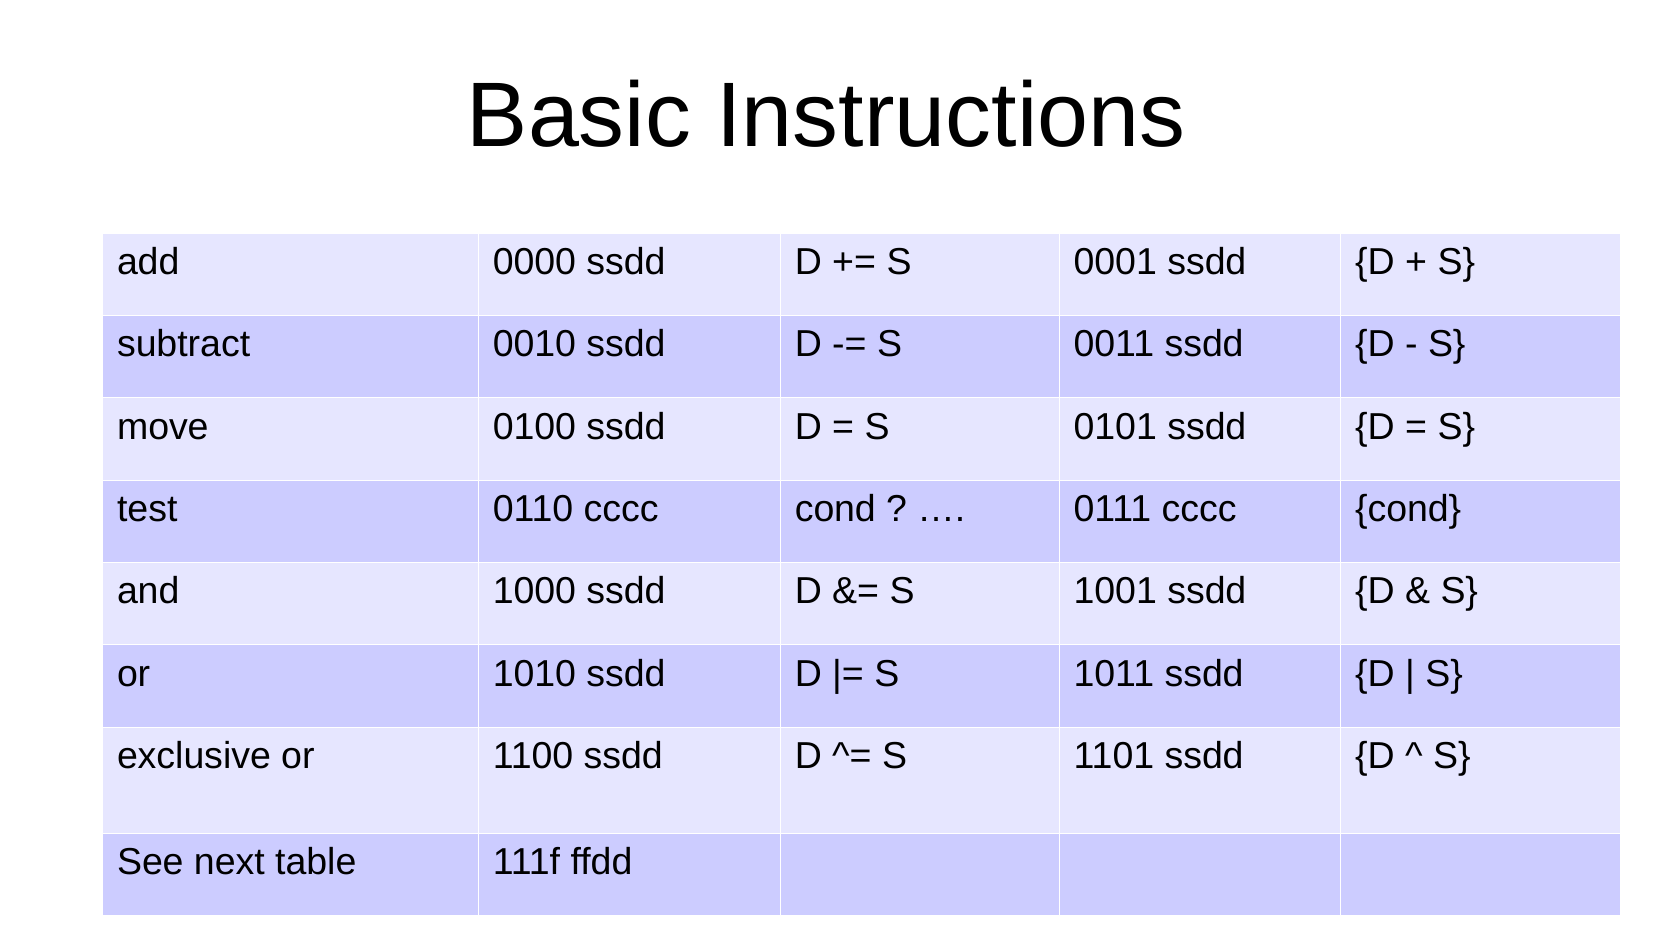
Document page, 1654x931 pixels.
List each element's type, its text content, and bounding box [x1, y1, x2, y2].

table_cell 1000 ssdd [479, 563, 780, 644]
table_cell 1010 ssdd [479, 645, 780, 727]
table_cell 0110 cccc [479, 481, 780, 562]
table_header D += S [781, 234, 1059, 315]
table_cell test [103, 481, 478, 562]
table_cell D &= S [781, 563, 1059, 644]
table_cell exclusive or [103, 728, 478, 833]
table_cell or [103, 645, 478, 727]
table_cell 1011 ssdd [1060, 645, 1340, 727]
table_cell {D = S} [1341, 398, 1620, 480]
table_cell {D ^ S} [1341, 728, 1620, 833]
table_cell and [103, 563, 478, 644]
table_cell {D - S} [1341, 316, 1620, 397]
table_cell 111f ffdd [479, 834, 780, 915]
table_cell [1341, 834, 1620, 915]
table_cell 0011 ssdd [1060, 316, 1340, 397]
table_cell 0010 ssdd [479, 316, 780, 397]
table_cell See next table [103, 834, 478, 915]
table_cell {D | S} [1341, 645, 1620, 727]
table_cell {cond} [1341, 481, 1620, 562]
table_cell D |= S [781, 645, 1059, 727]
table_cell move [103, 398, 478, 480]
table_cell 1101 ssdd [1060, 728, 1340, 833]
table_header 0001 ssdd [1060, 234, 1340, 315]
table_cell [781, 834, 1059, 915]
table_cell [1060, 834, 1340, 915]
table_header {D + S} [1341, 234, 1620, 315]
title Basic Instructions [82, 37, 1571, 193]
table_cell cond ? …. [781, 481, 1059, 562]
table_cell 0101 ssdd [1060, 398, 1340, 480]
table_cell {D & S} [1341, 563, 1620, 644]
table_cell D -= S [781, 316, 1059, 397]
table_cell D ^= S [781, 728, 1059, 833]
table_cell 1100 ssdd [479, 728, 780, 833]
table_cell 0100 ssdd [479, 398, 780, 480]
table_cell 1001 ssdd [1060, 563, 1340, 644]
table_header 0000 ssdd [479, 234, 780, 315]
table_cell 0111 cccc [1060, 481, 1340, 562]
table_cell subtract [103, 316, 478, 397]
table_header add [103, 234, 478, 315]
table_cell D = S [781, 398, 1059, 480]
